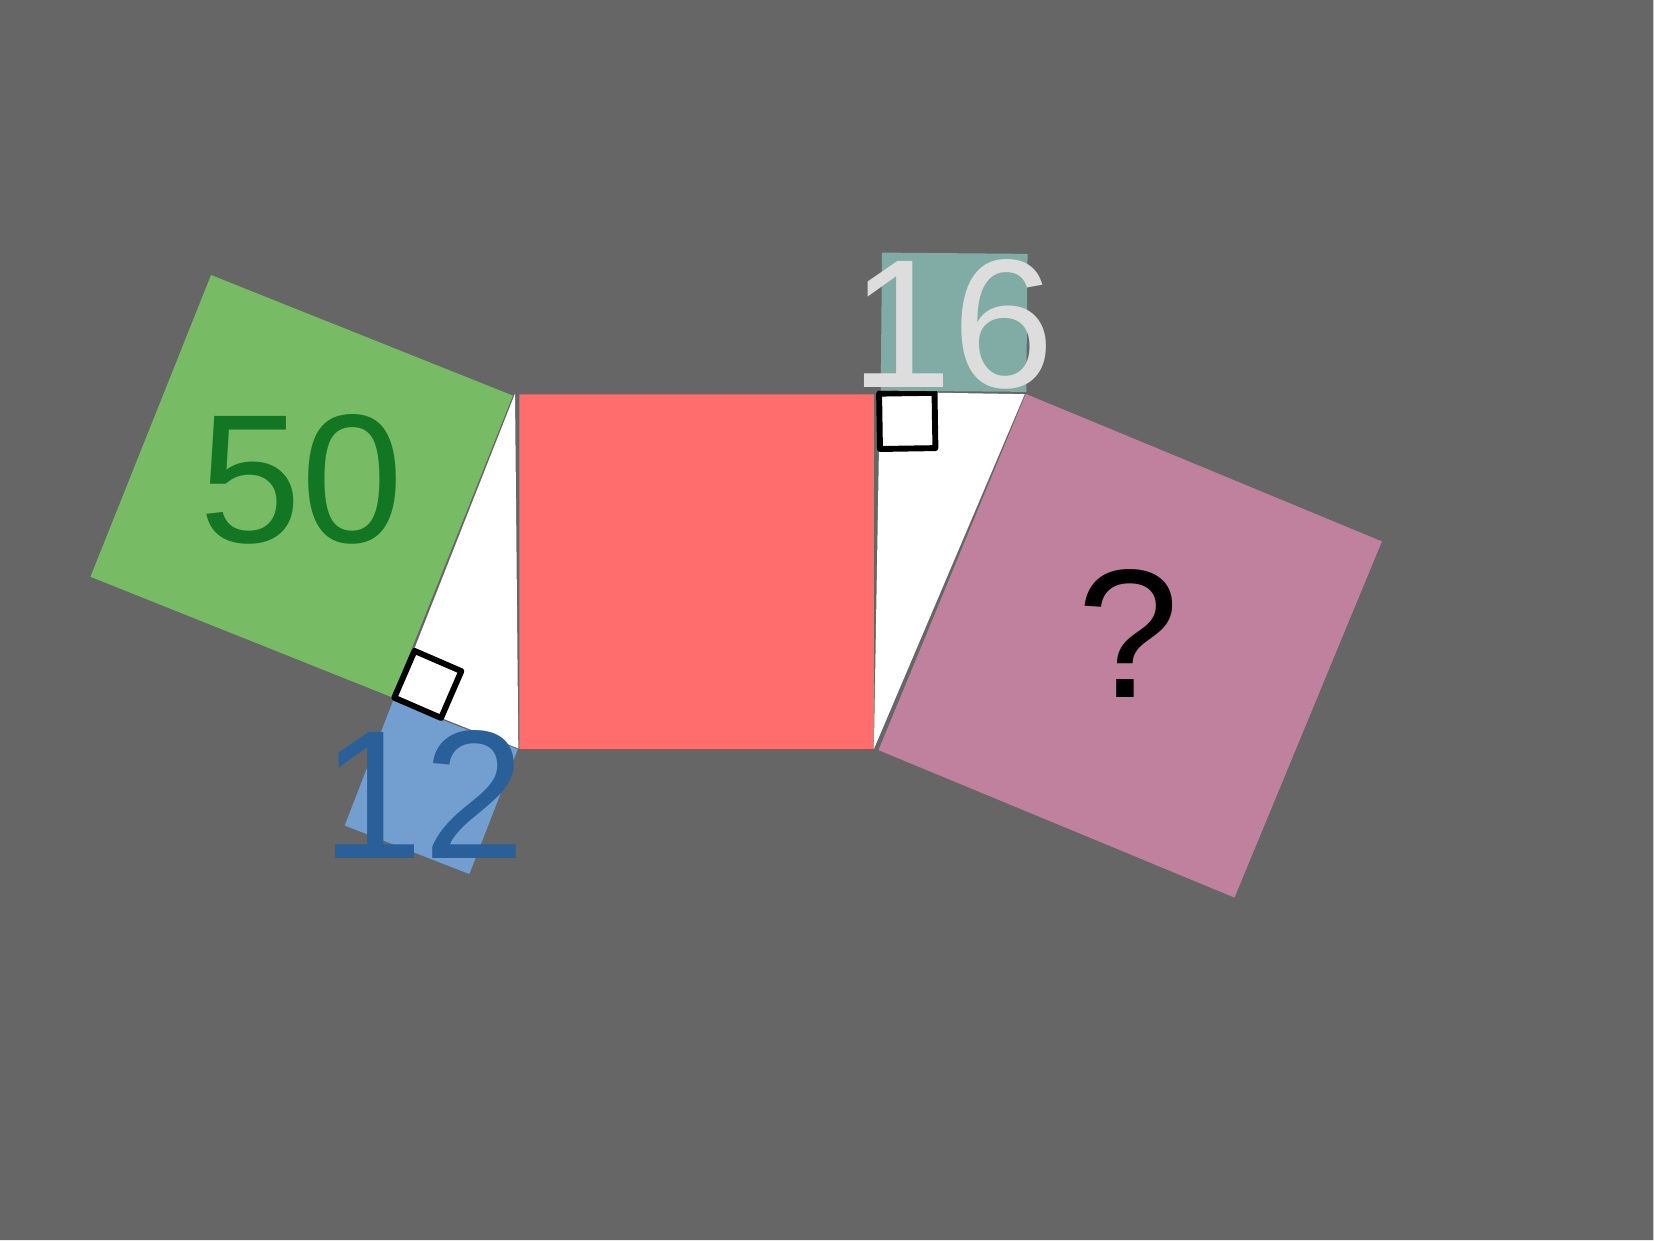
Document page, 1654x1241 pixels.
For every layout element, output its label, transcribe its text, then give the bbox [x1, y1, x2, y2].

text_box ? [1062, 524, 1326, 745]
text_box 12 [307, 685, 570, 909]
text_box 50 [184, 369, 503, 844]
text_box 16 [835, 214, 1099, 438]
text_box [0, 0, 1654, 1241]
